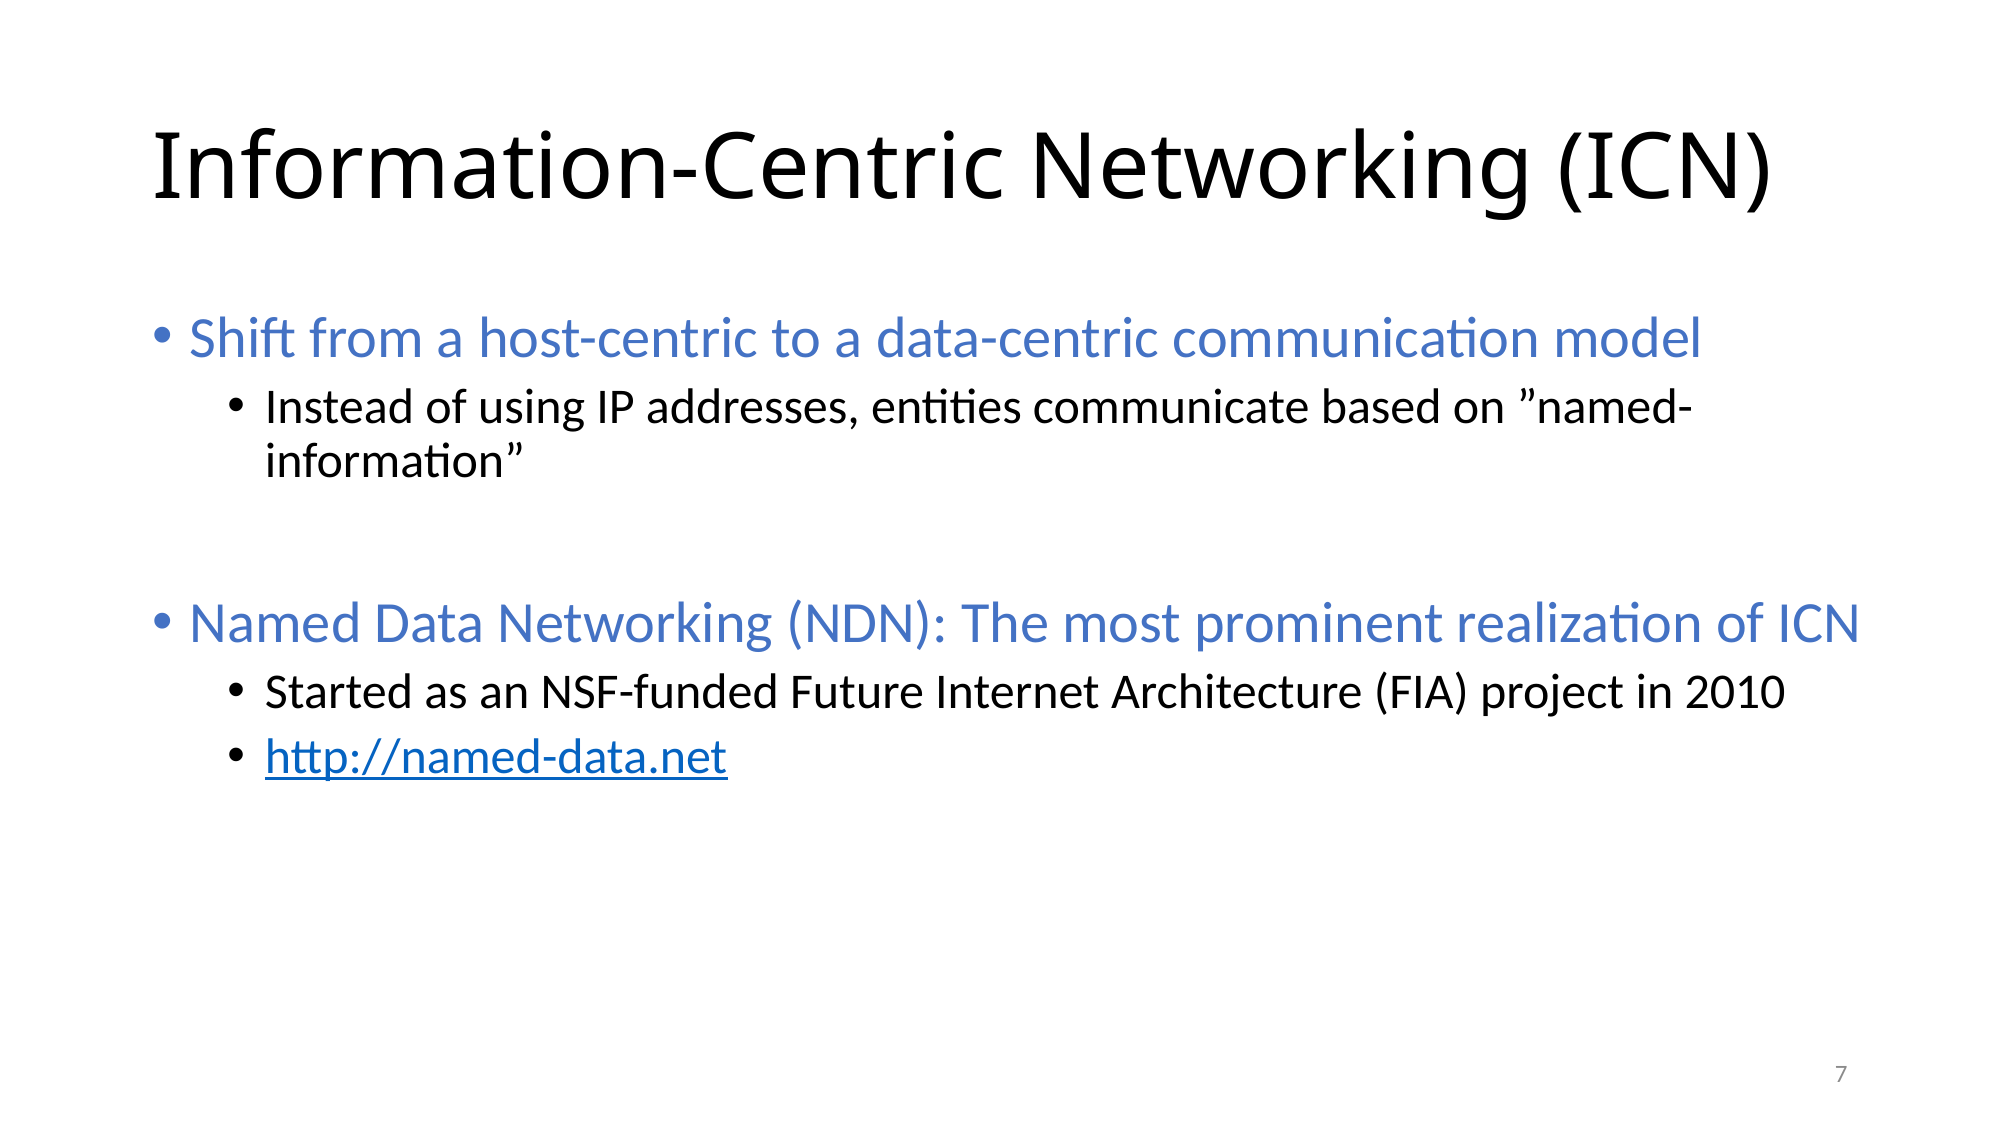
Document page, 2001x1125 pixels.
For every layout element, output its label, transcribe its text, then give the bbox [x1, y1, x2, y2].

list Shift from a host-centric to a data-centric communication model Instead of using IP addresses, entities communicate based on ”named-information” Named Data Networking (NDN): The most prominent realization of ICN Started as an NSF-funded Future Internet Architecture (FIA) project in 2010 http://named-data.net [137, 299, 1930, 992]
slide_number <number> [1412, 1042, 1863, 1103]
title Information-Centric Networking (ICN) [137, 59, 1863, 278]
